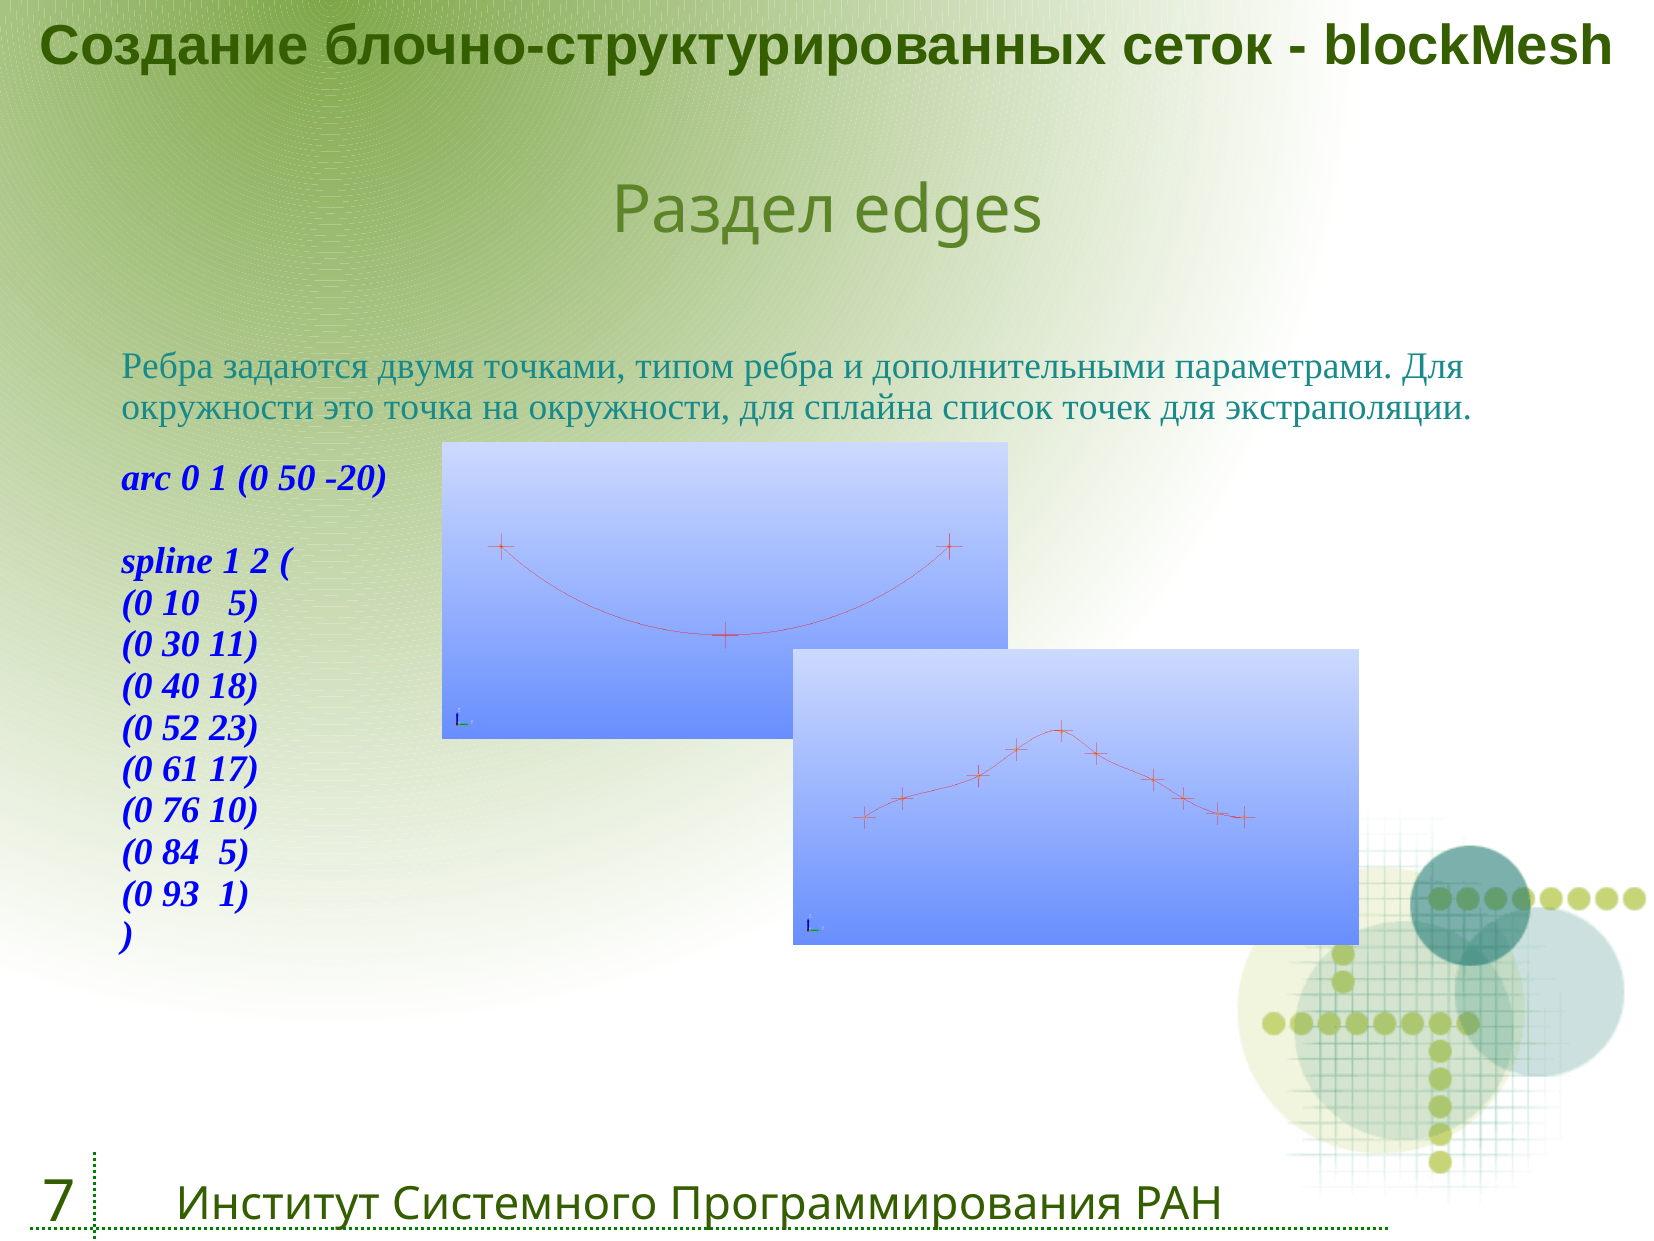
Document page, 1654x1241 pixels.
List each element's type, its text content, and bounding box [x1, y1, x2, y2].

title Раздел edges [121, 102, 1534, 310]
picture [1224, 792, 1654, 1211]
picture [442, 442, 1359, 945]
list Ребра задаются двумя точками, типом ребра и дополнительными параметрами. Для окружности это точка на окружности, для сплайна список точек для экстраполяции. arc 0 1 (0 50 -20) spline 1 2 ( (0 10 5) (0 30 11) (0 40 18) (0 52 23) (0 61 17) (0 76 10) (0 84 5) (0 93 1) ) [121, 344, 1534, 1127]
